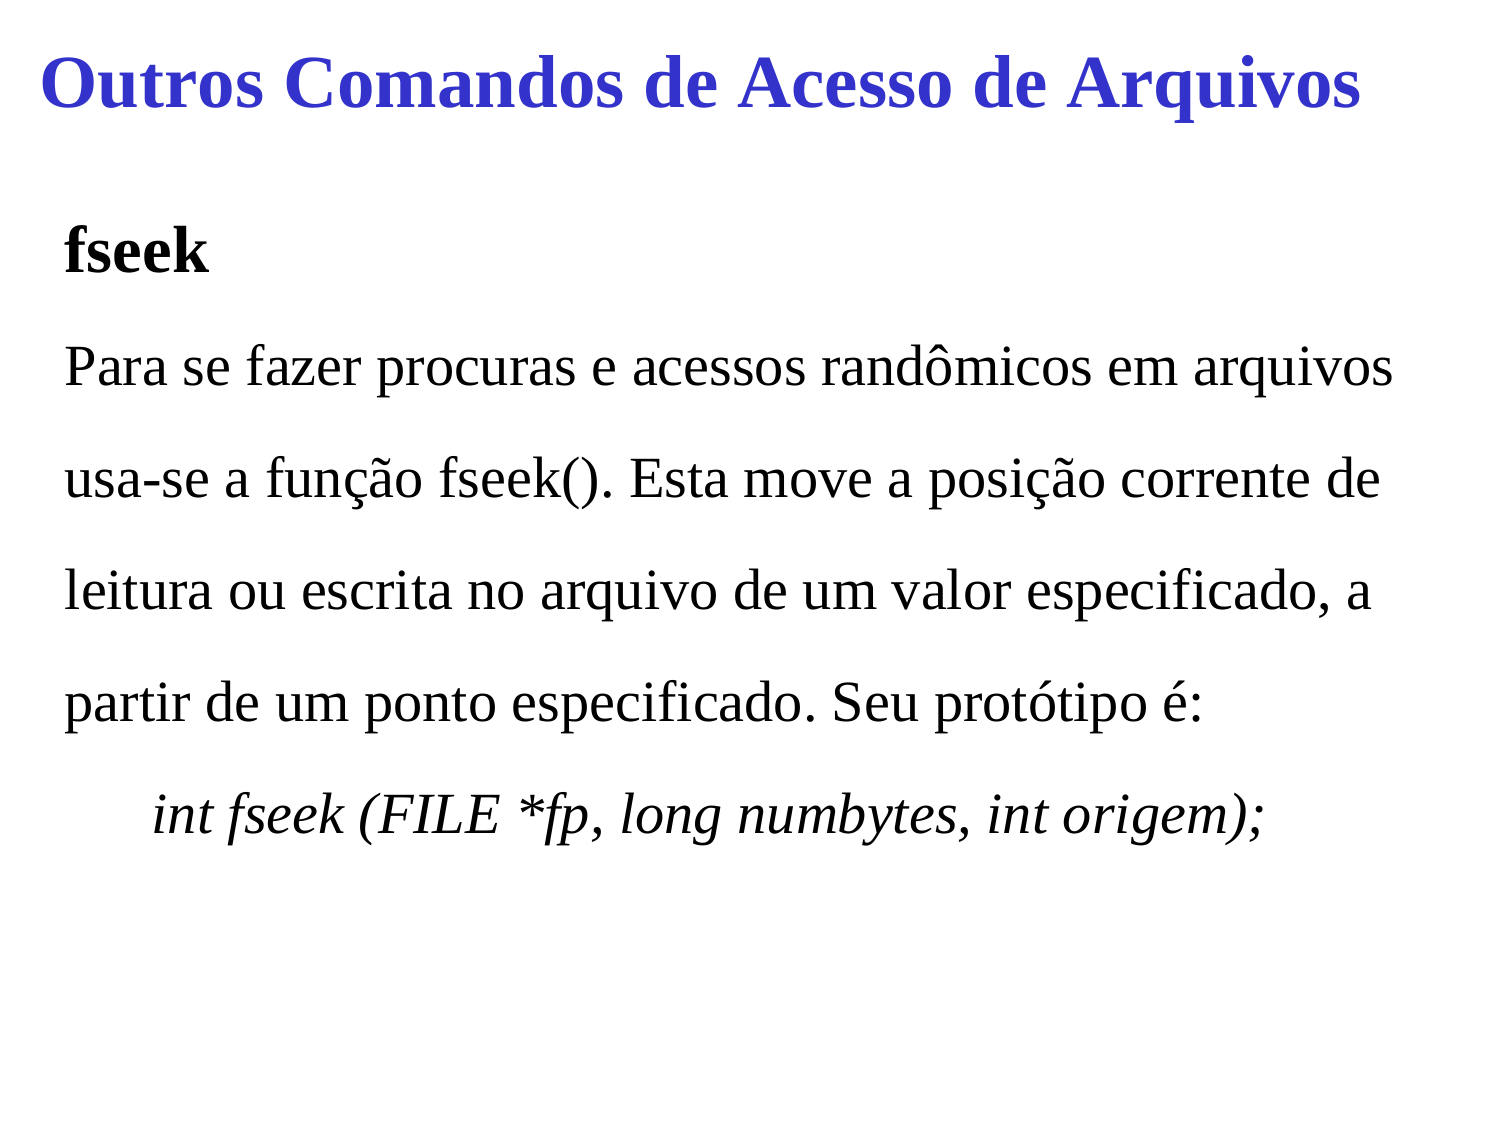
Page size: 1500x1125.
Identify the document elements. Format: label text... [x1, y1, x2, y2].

text_box fseek Para se fazer procuras e acessos randômicos em arquivos usa-se a função fseek(). Esta move a posição corrente de leitura ou escrita no arquivo de um valor especificado, a partir de um ponto especificado. Seu protótipo é: int fseek (FILE *fp, long numbytes, int origem); [49, 149, 1425, 854]
text_box Outros Comandos de Acesso de Arquivos [24, 24, 1379, 131]
